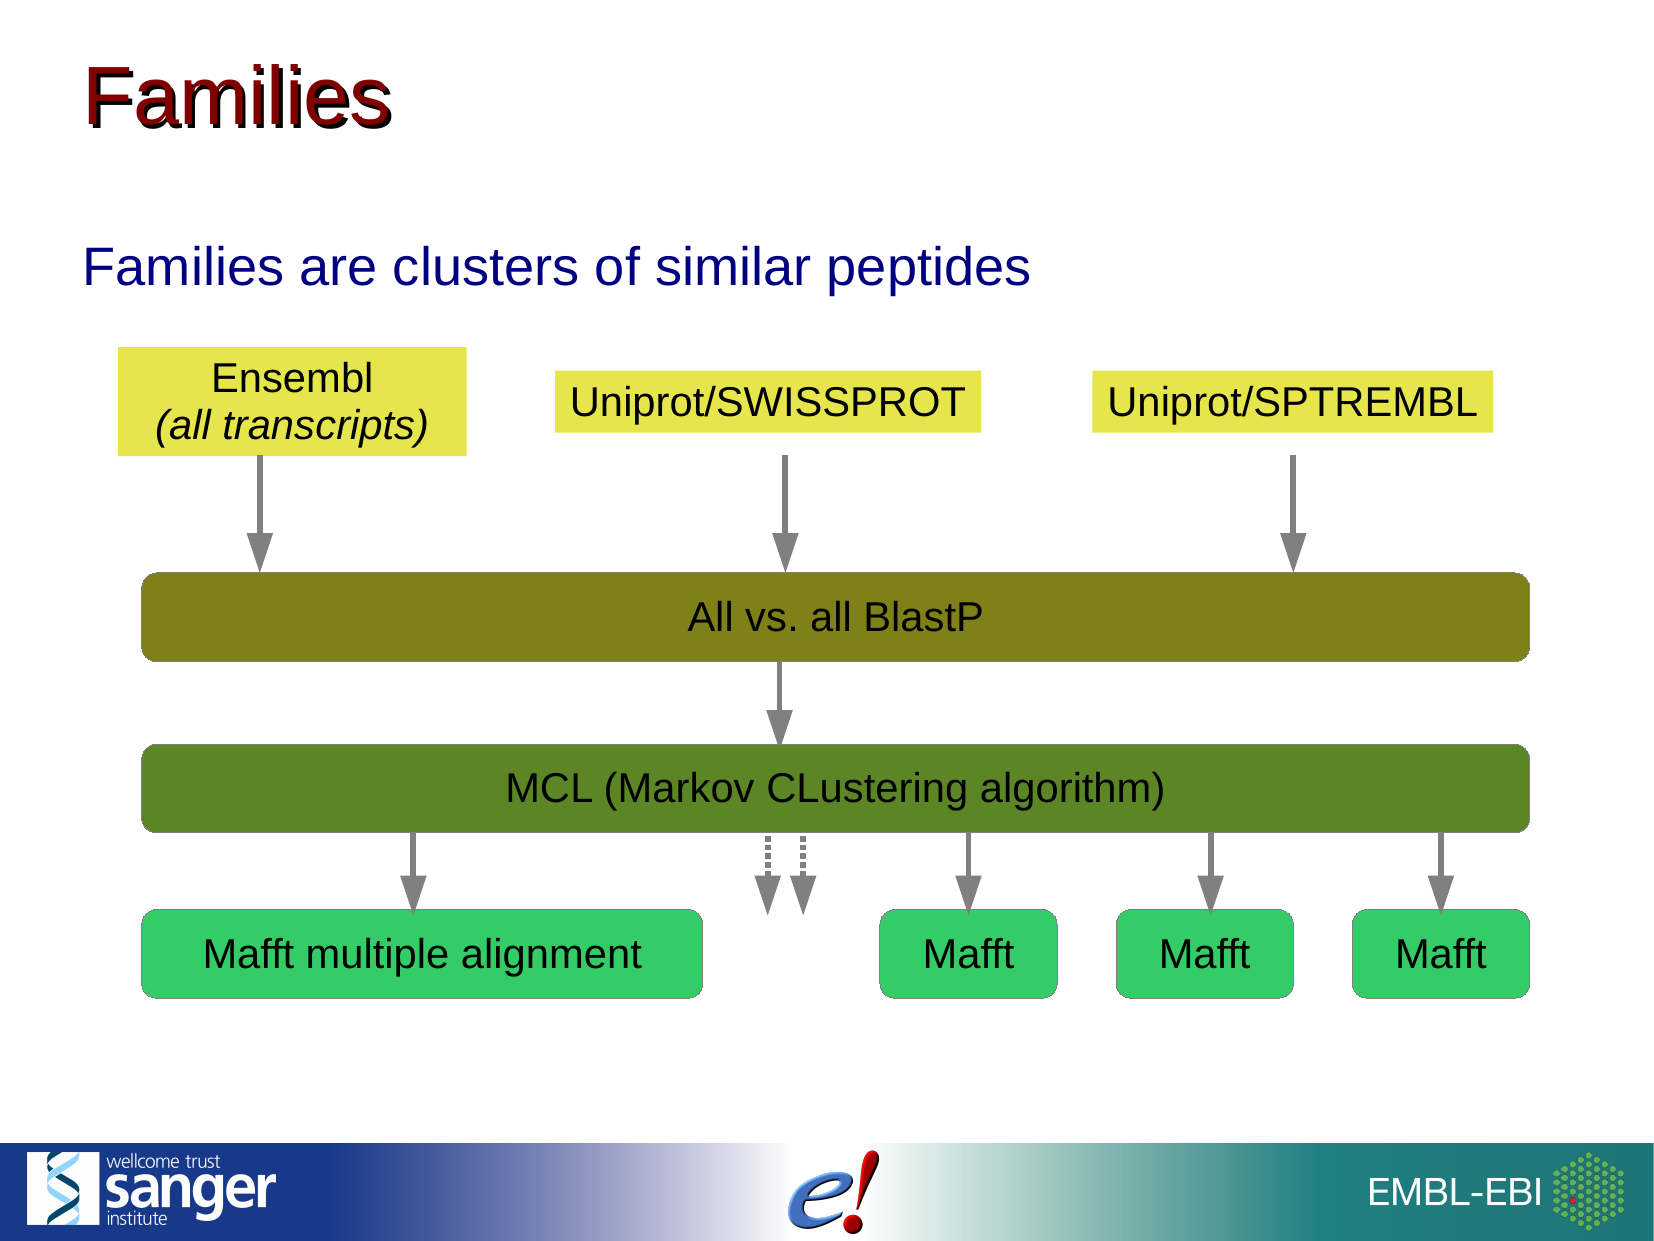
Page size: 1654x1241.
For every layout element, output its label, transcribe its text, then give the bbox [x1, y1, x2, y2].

text_box MCL (Markov CLustering algorithm) [141, 744, 1530, 833]
text_box All vs. all BlastP [141, 572, 1530, 662]
picture [0, 1143, 1654, 1241]
text_box Mafft multiple alignment [141, 909, 703, 999]
text_box Uniprot/SPTREMBL [1092, 370, 1493, 433]
text_box Mafft [879, 909, 1058, 999]
list Families are clusters of similar peptides [82, 236, 1382, 352]
text_box Ensembl (all transcripts) [118, 347, 467, 457]
title Families [82, 49, 1571, 257]
text_box Mafft [1116, 909, 1294, 999]
text_box Mafft [1352, 909, 1530, 999]
text_box Uniprot/SWISSPROT [555, 370, 982, 433]
